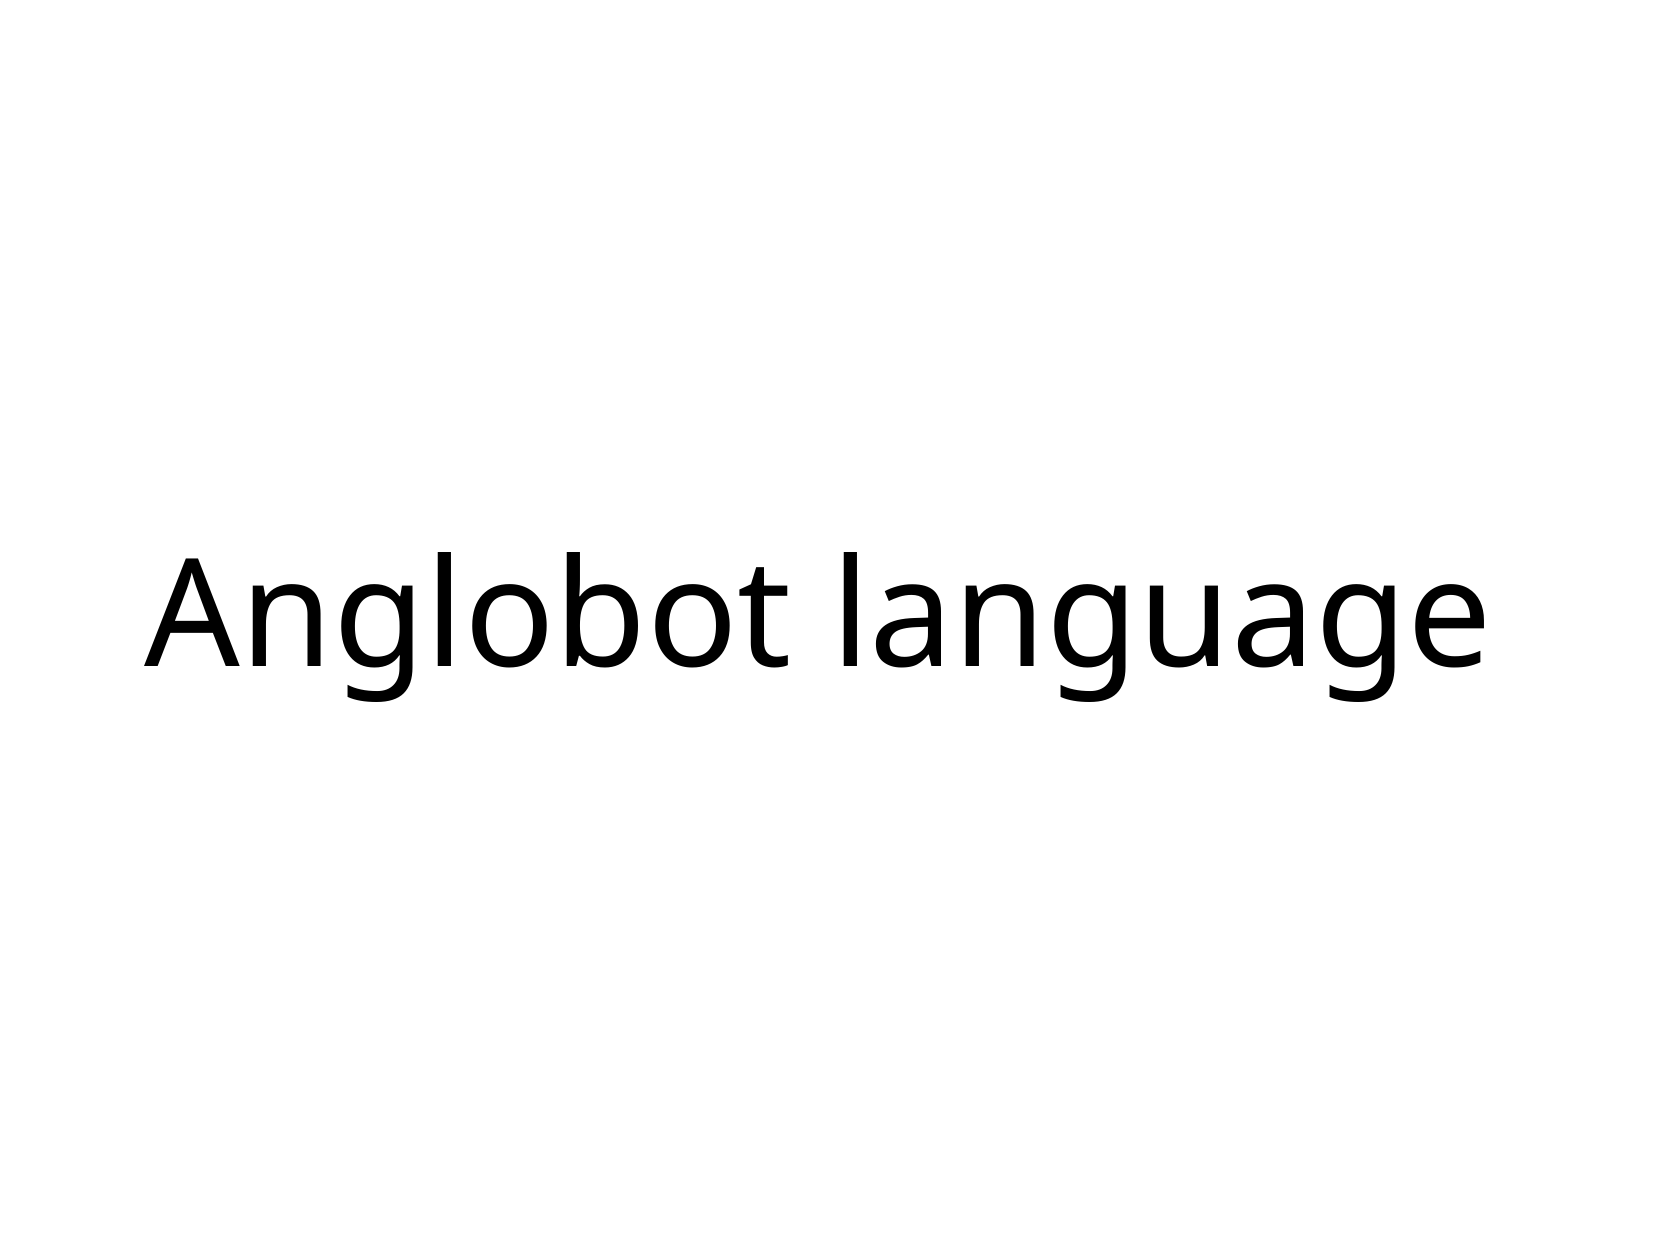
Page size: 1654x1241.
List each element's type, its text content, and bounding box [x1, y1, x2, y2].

title Anglobot language [75, 503, 1564, 713]
